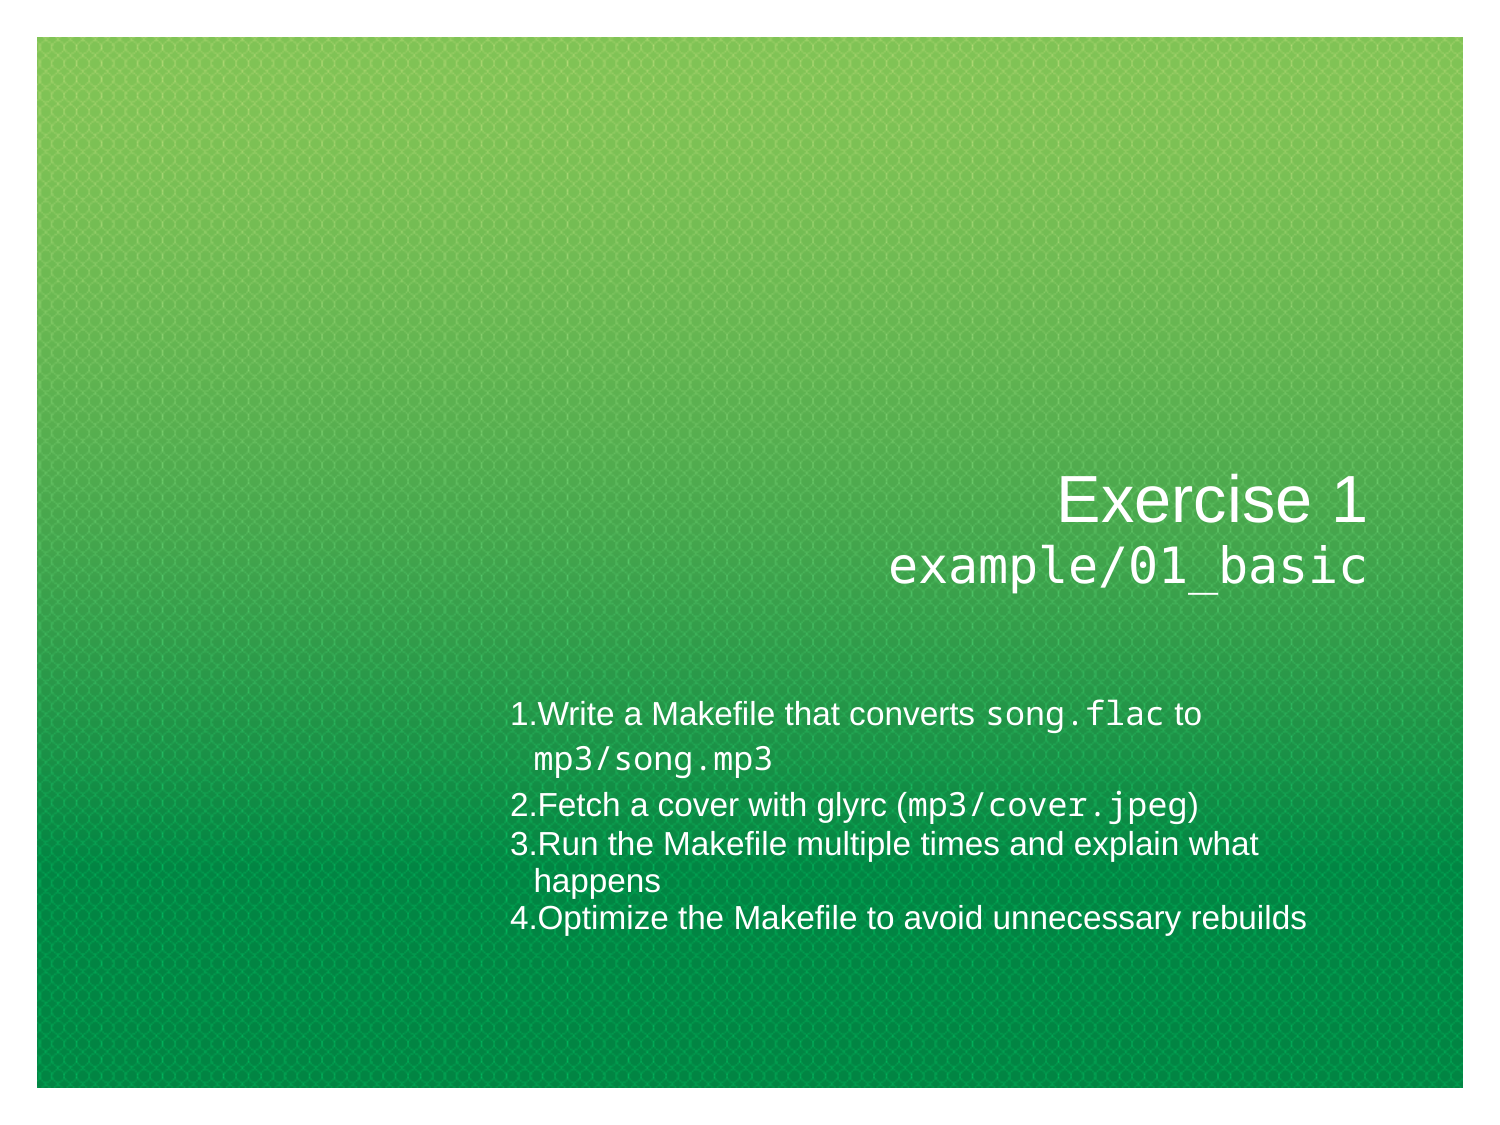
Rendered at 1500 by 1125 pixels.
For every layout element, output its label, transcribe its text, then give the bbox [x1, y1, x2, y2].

list Write a Makefile that converts song.flac to mp3/song.mp3 Fetch a cover with glyrc (mp3/cover.jpeg) Run the Makefile multiple times and explain what happens Optimize the Makefile to avoid unnecessary rebuilds [510, 690, 1372, 946]
picture [37, 37, 1463, 1088]
title Exercise 1 example/01_basic [135, 435, 1369, 623]
